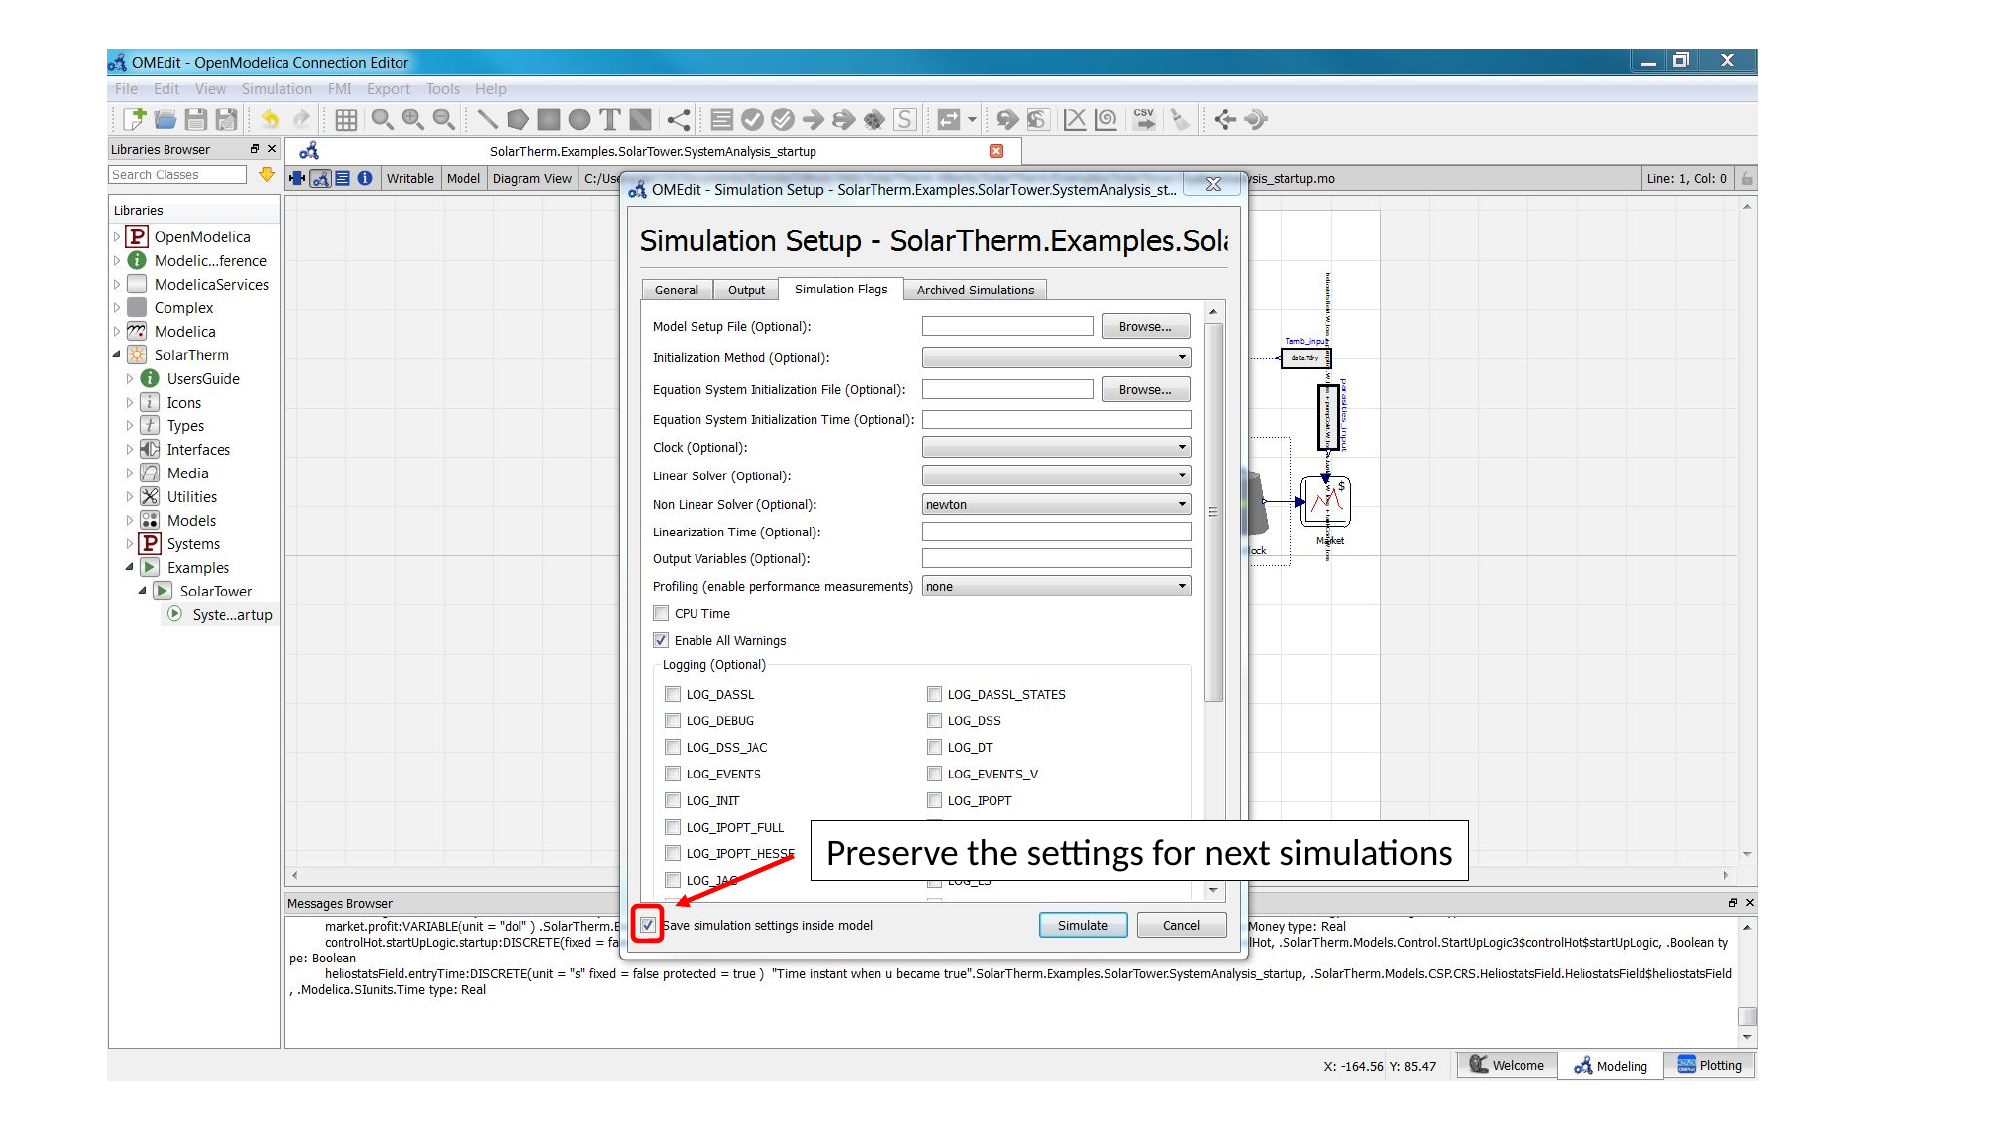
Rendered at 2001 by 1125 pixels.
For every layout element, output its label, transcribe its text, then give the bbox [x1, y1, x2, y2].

picture [107, 49, 1758, 1081]
text_box Preserve the settings for next simulations [811, 820, 1469, 881]
